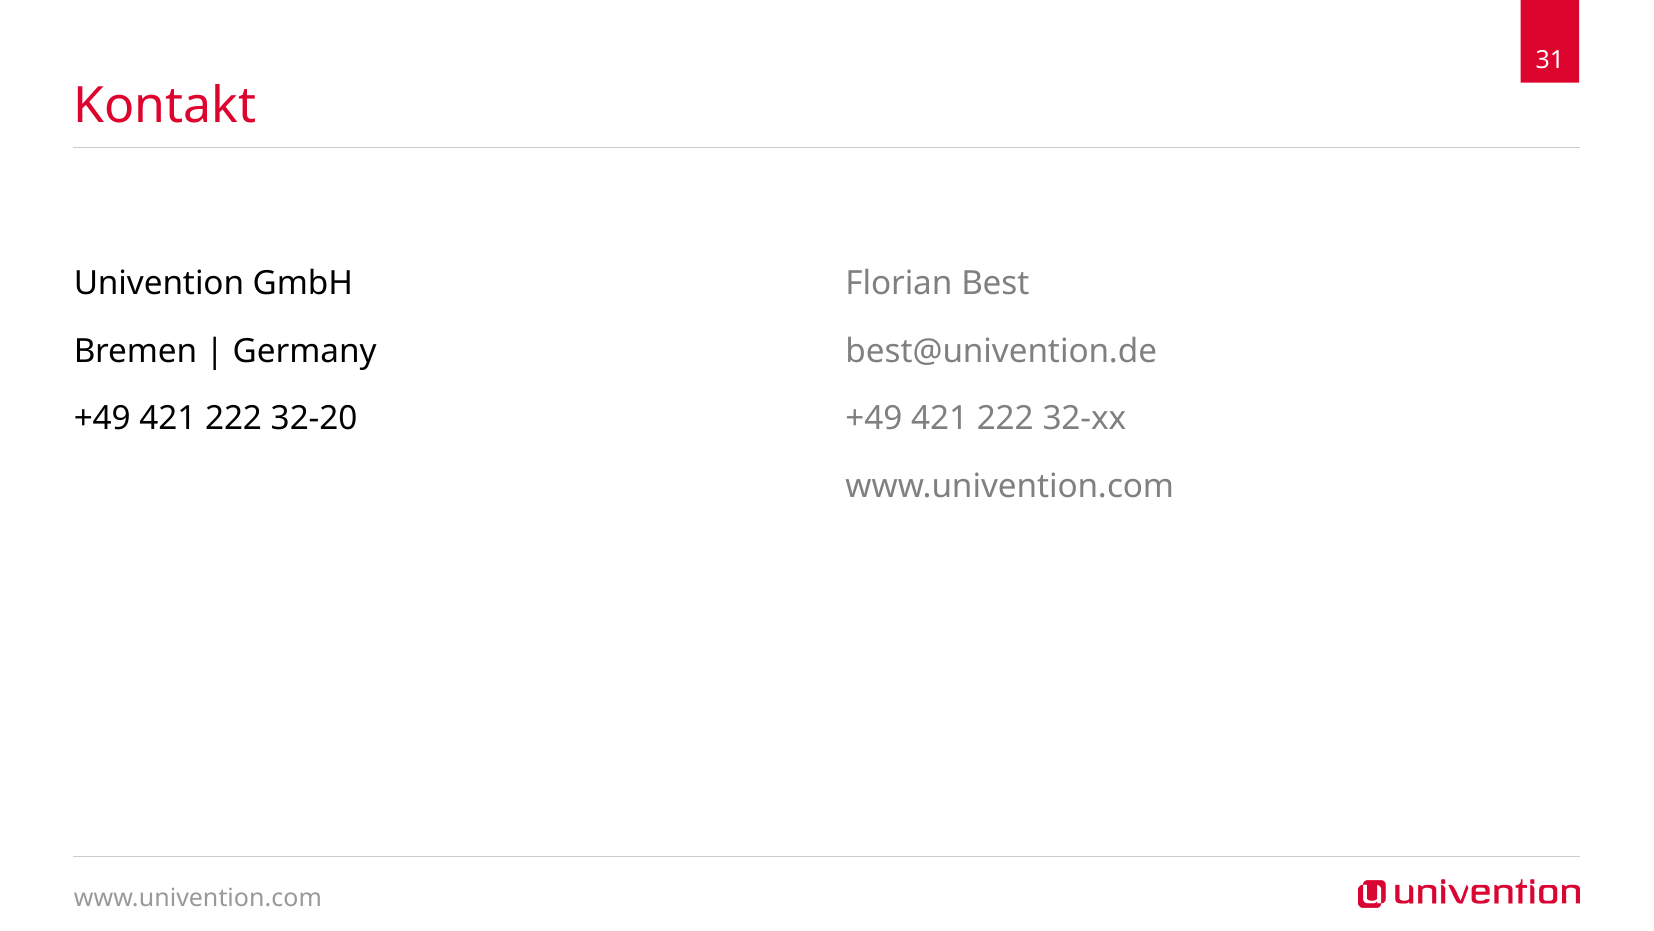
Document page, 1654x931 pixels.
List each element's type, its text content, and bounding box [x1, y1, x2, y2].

list Univention GmbH Bremen | Germany +49 421 222 32-20 [73, 236, 809, 518]
title Kontakt [73, 59, 1580, 148]
list Florian Best best@univention.de +49 421 222 32-xx www.univention.com [845, 236, 1581, 827]
picture [1358, 879, 1580, 908]
